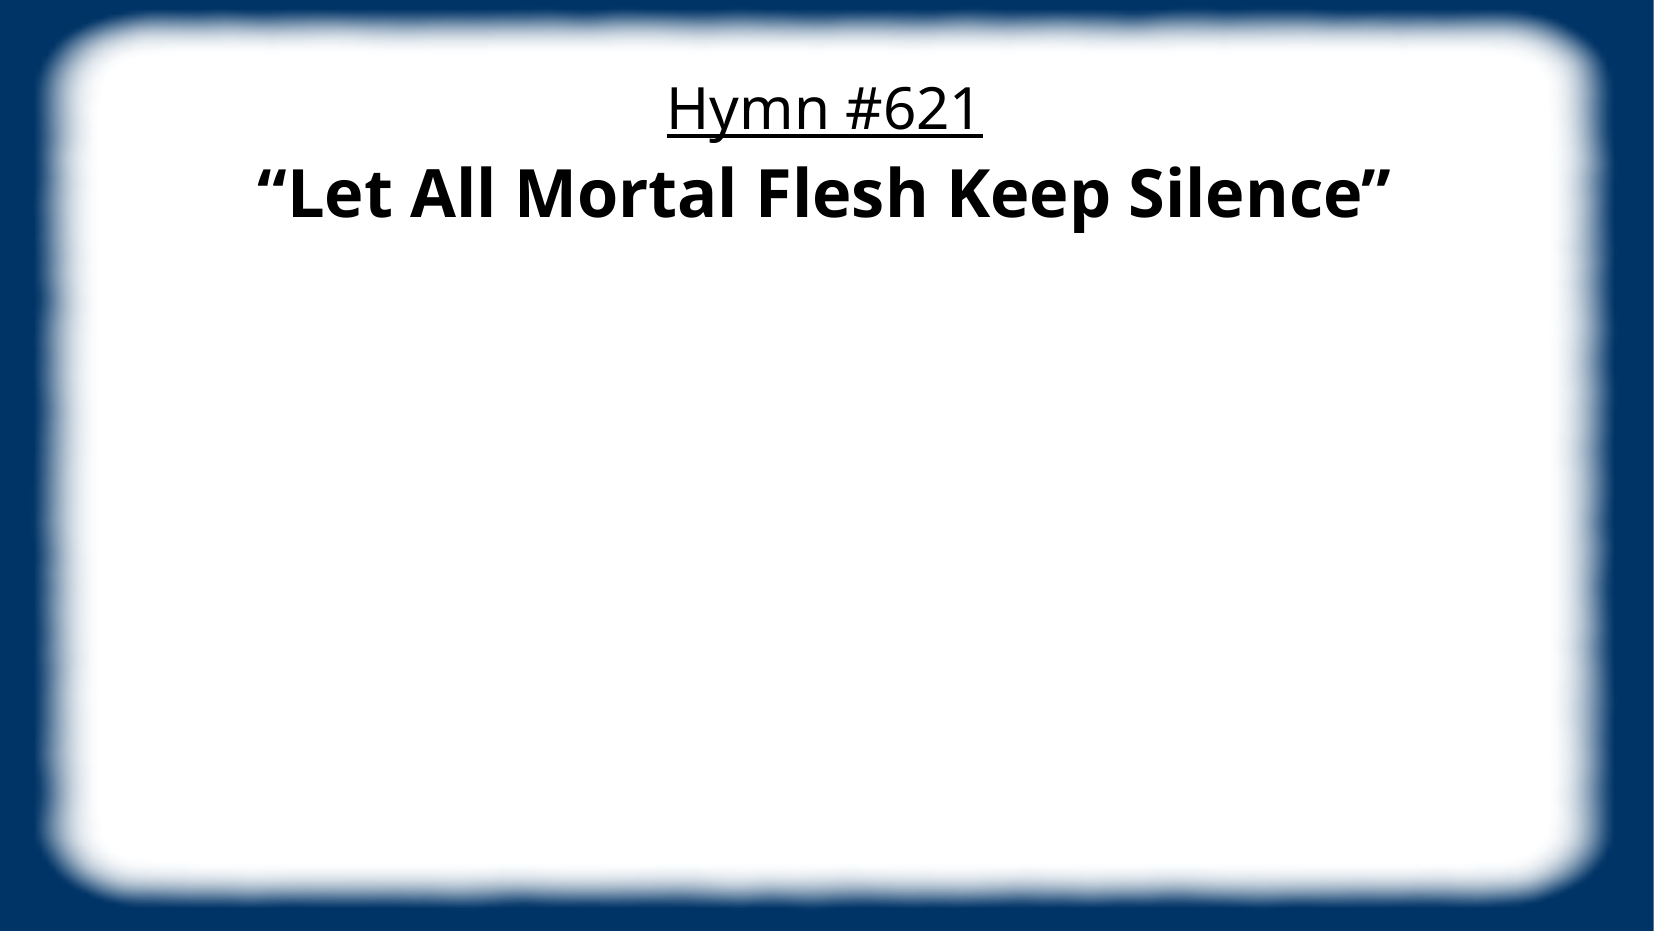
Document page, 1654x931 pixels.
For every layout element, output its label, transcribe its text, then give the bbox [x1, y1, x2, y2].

text_box Hymn #621 “Let All Mortal Flesh Keep Silence” [60, 60, 1591, 241]
picture [0, 0, 1654, 931]
